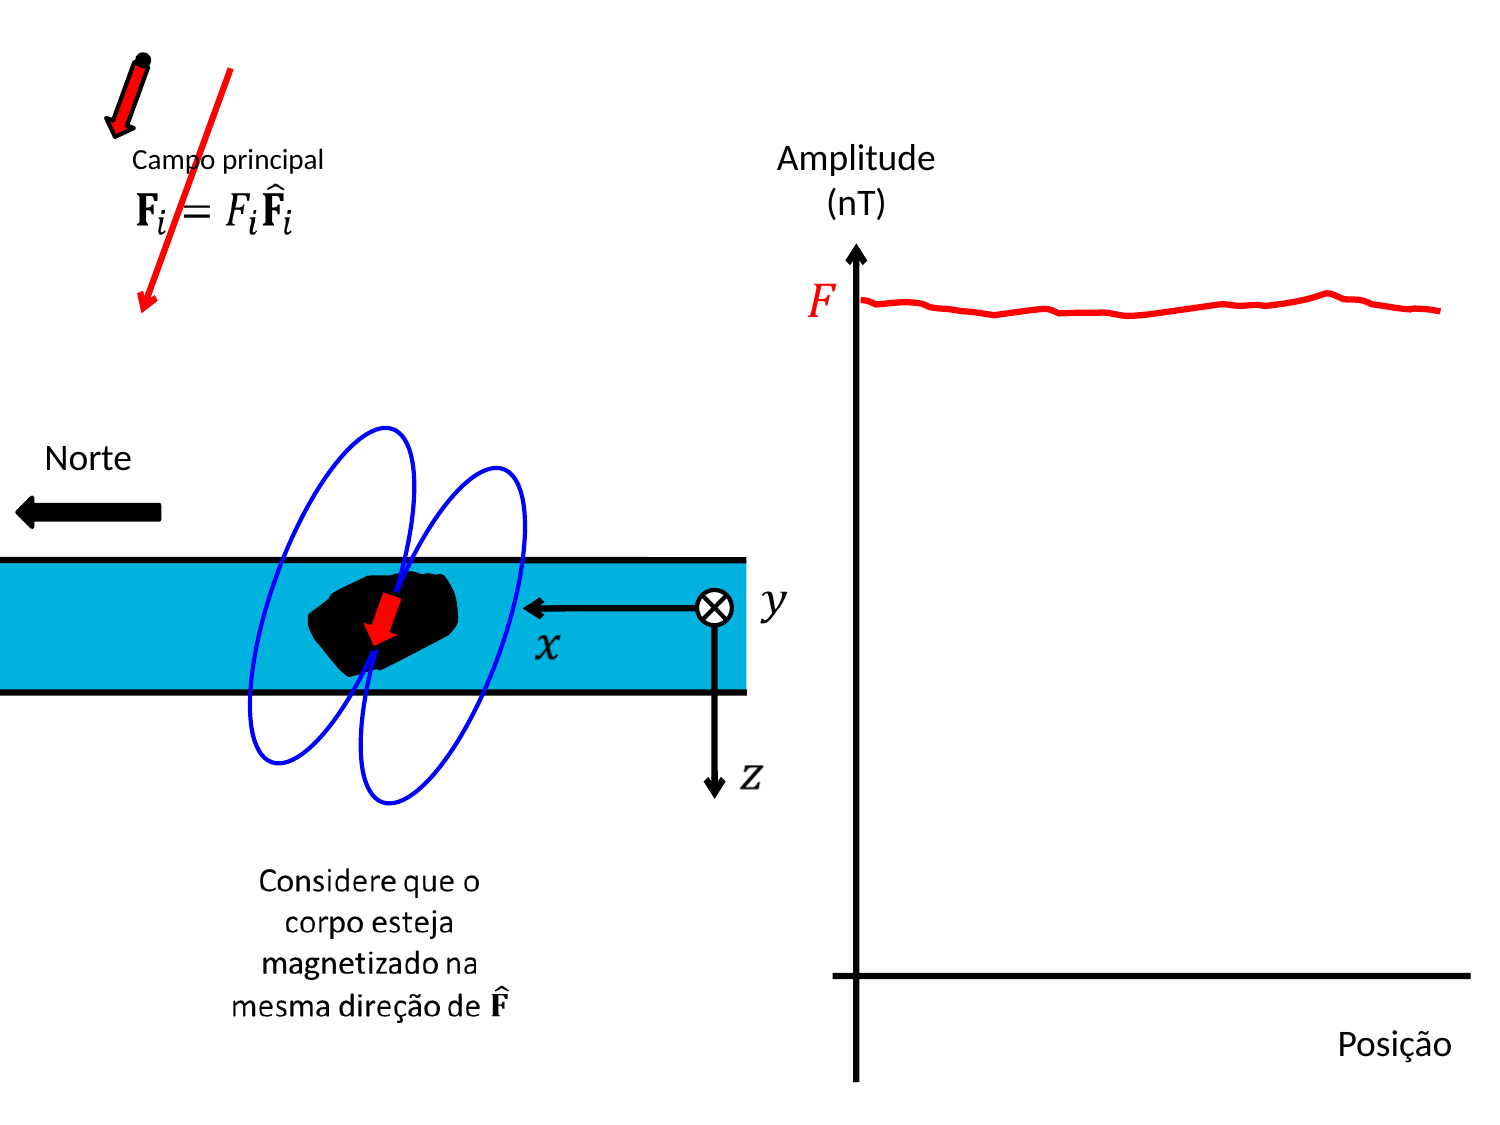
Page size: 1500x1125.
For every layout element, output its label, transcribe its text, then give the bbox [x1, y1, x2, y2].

text_box [488, 562, 810, 689]
text_box Campo principal [108, 133, 349, 184]
text_box [718, 734, 786, 811]
text_box [0, 564, 278, 689]
text_box [209, 848, 561, 1047]
text_box [253, 564, 519, 689]
text_box [785, 262, 860, 338]
text_box Amplitude (nT) [750, 125, 963, 231]
text_box Norte [17, 425, 160, 485]
text_box [358, 670, 368, 689]
text_box Posição [1322, 1011, 1483, 1072]
text_box [17, 497, 160, 528]
text_box [112, 167, 351, 246]
text_box [106, 54, 150, 133]
